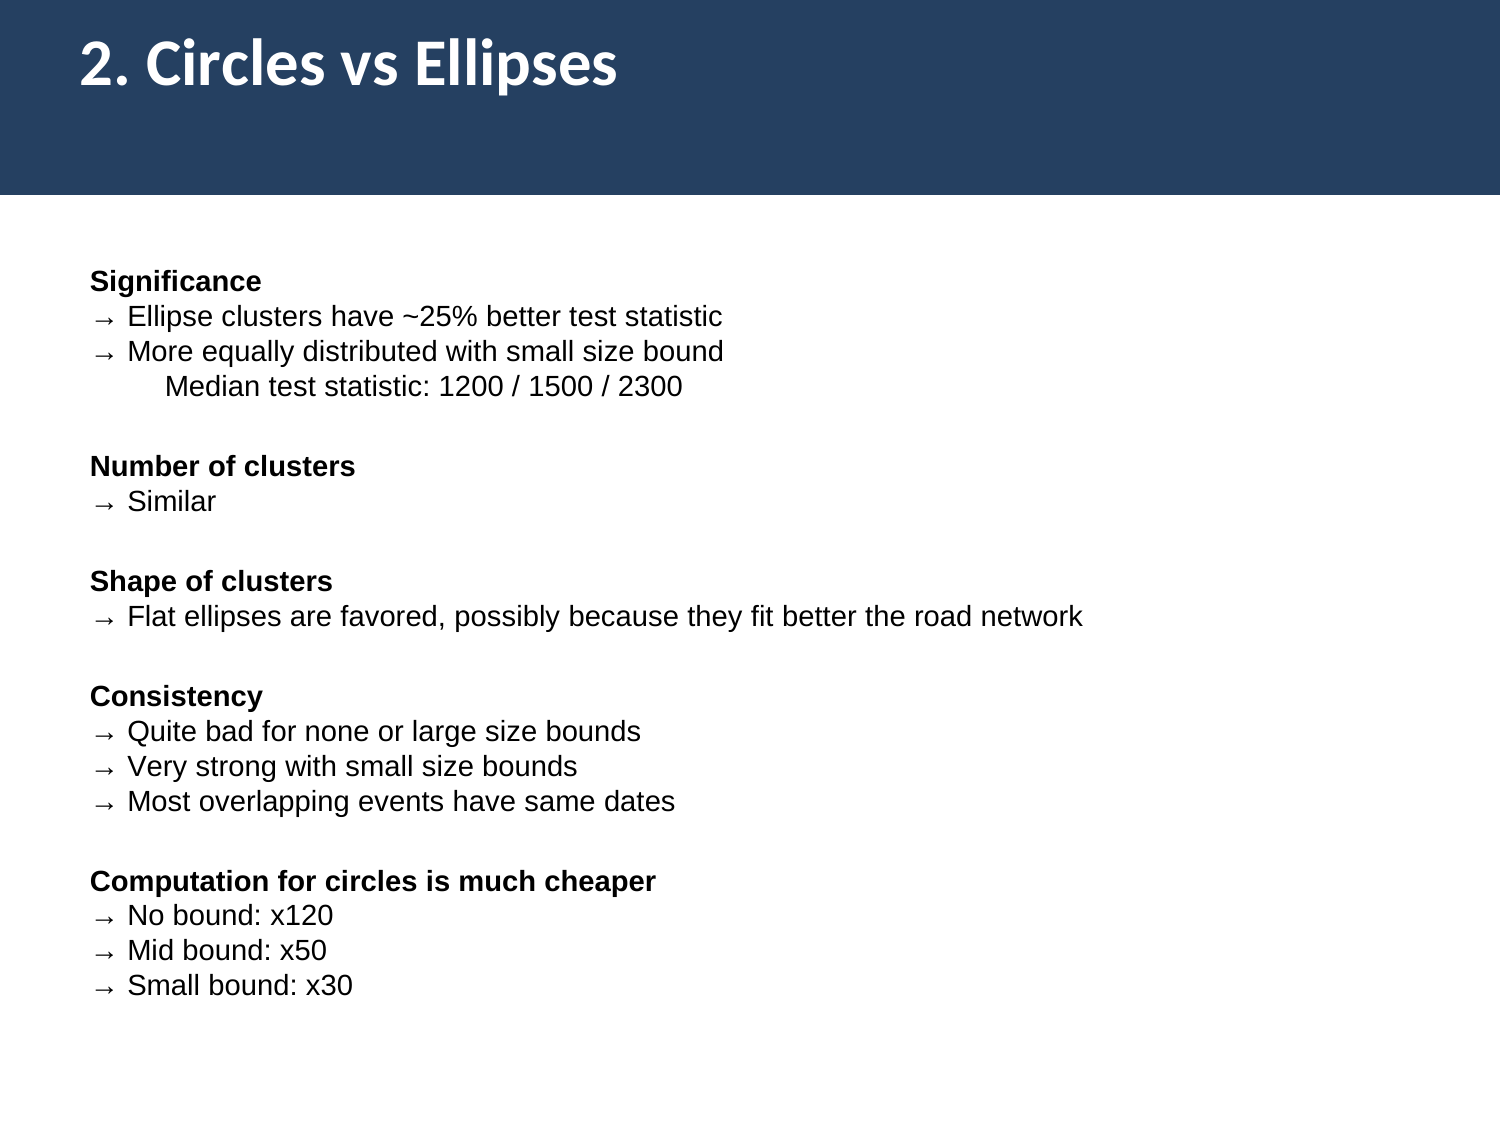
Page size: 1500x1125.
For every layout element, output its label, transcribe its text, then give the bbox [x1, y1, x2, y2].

text_box [0, 0, 1500, 195]
text_box Significance → Ellipse clusters have ~25% better test statistic → More equally distributed with small size bound Median test statistic: 1200 / 1500 / 2300 Number of clusters → Similar Shape of clusters → Flat ellipses are favored, possibly because they fit better the road network Consistency → Quite bad for none or large size bounds → Very strong with small size bounds → Most overlapping events have same dates Computation for circles is much cheaper → No bound: x120 → Mid bound: x50 → Small bound: x30 [74, 254, 1440, 1050]
text_box 2. Circles vs Ellipses [64, 11, 1500, 107]
